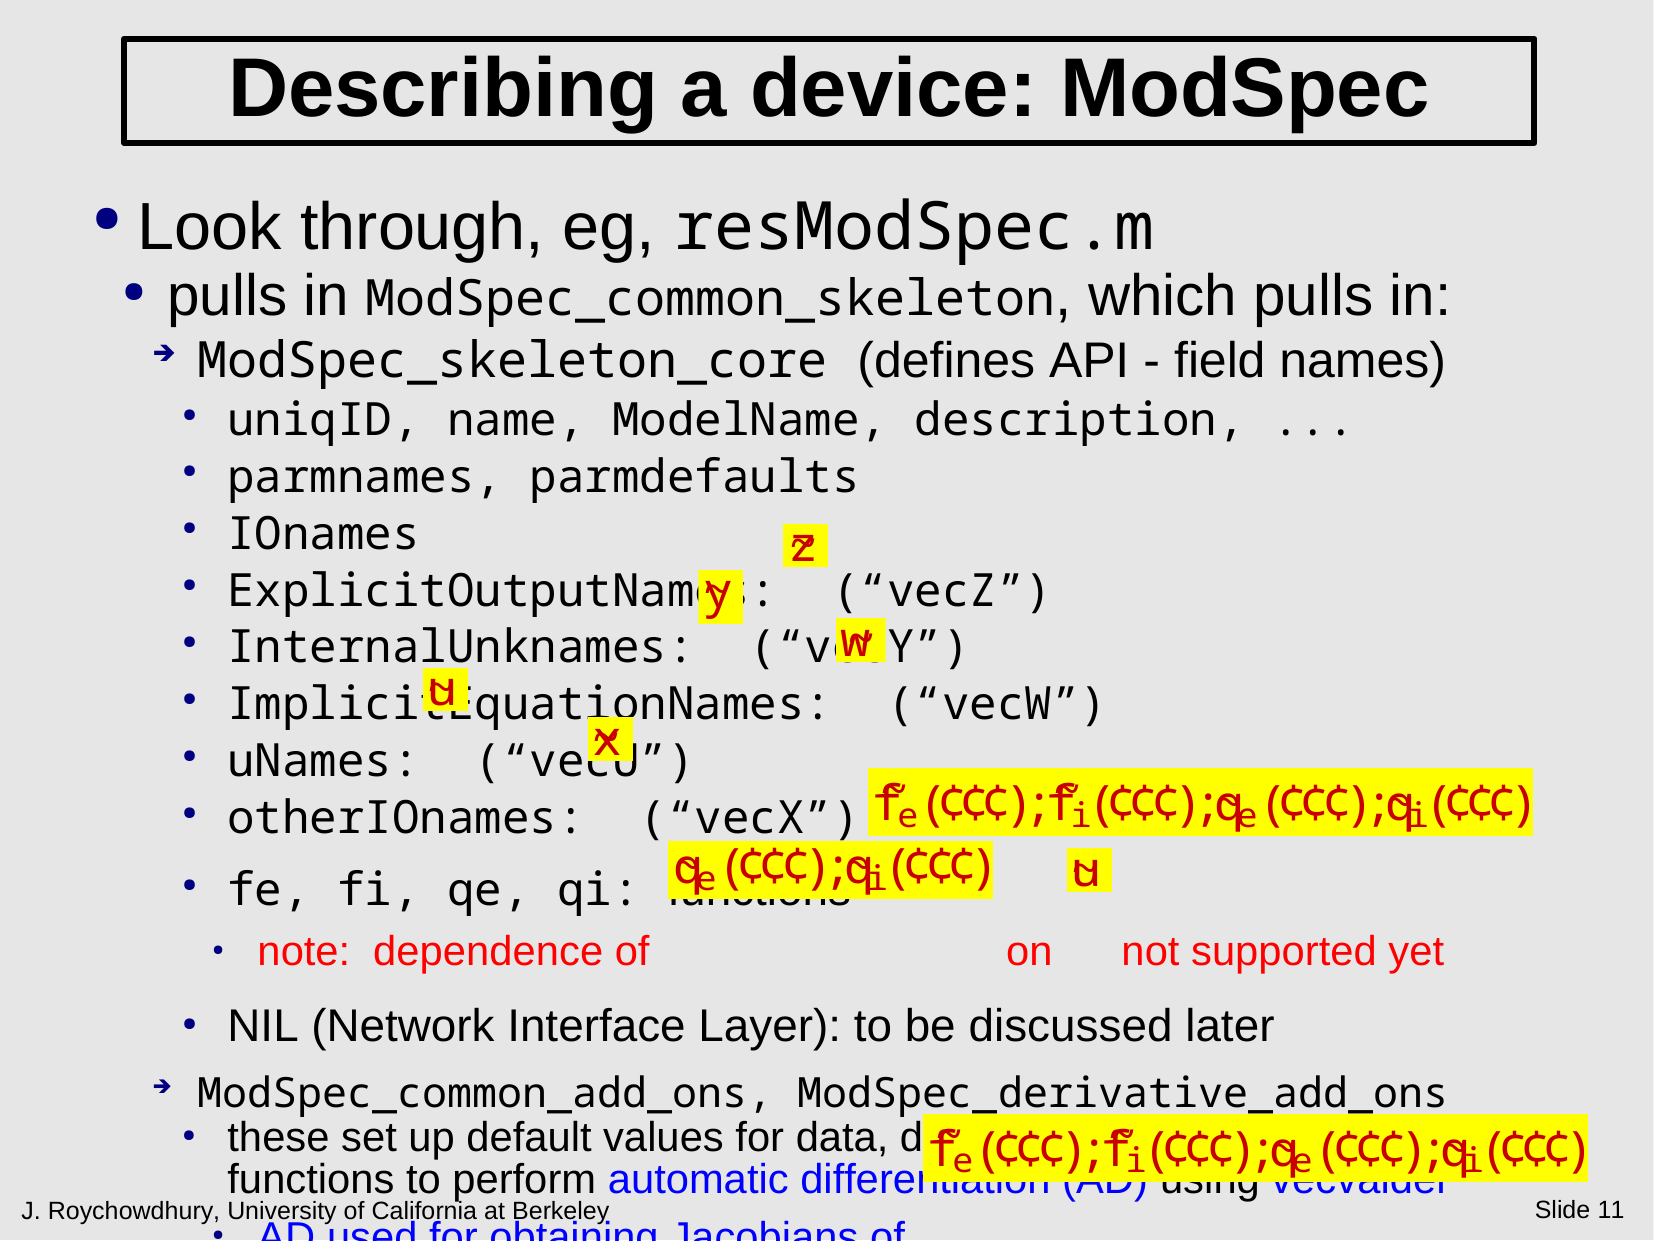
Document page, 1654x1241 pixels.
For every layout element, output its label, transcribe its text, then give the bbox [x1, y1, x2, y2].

picture [1067, 848, 1113, 892]
picture [922, 1113, 1589, 1182]
picture [668, 840, 994, 900]
title Describing a device: ModSpec [124, 38, 1535, 144]
picture [423, 667, 469, 712]
picture [783, 523, 829, 568]
picture [867, 767, 1534, 837]
picture [588, 717, 634, 762]
picture [835, 618, 886, 663]
list Look through, eg, resModSpec.m pulls in ModSpec_common_skeleton, which pulls in: ModSpec_skeleton_core (defines API - field names) uniqID, name, ModelName, description, ... parmnames, parmdefaults IOnames ExplicitOutputNames: (“vecZ”) InternalUnknames: (“vecY”) ImplicitEquationNames: (“vecW”) uNames: (“vecU”) otherIOnames: (“vecX”) fe, fi, qe, qi: functions note: dependence of on not supported yet NIL (Network Interface Layer): to be discussed later ModSpec_common_add_ons, ModSpec_derivative_add_ons these set up default values for data, define utility functions, set up functions to perform automatic differentiation (AD) using vecvalder AD used for obtaining Jacobians of [62, 183, 1533, 1168]
picture [698, 569, 744, 624]
